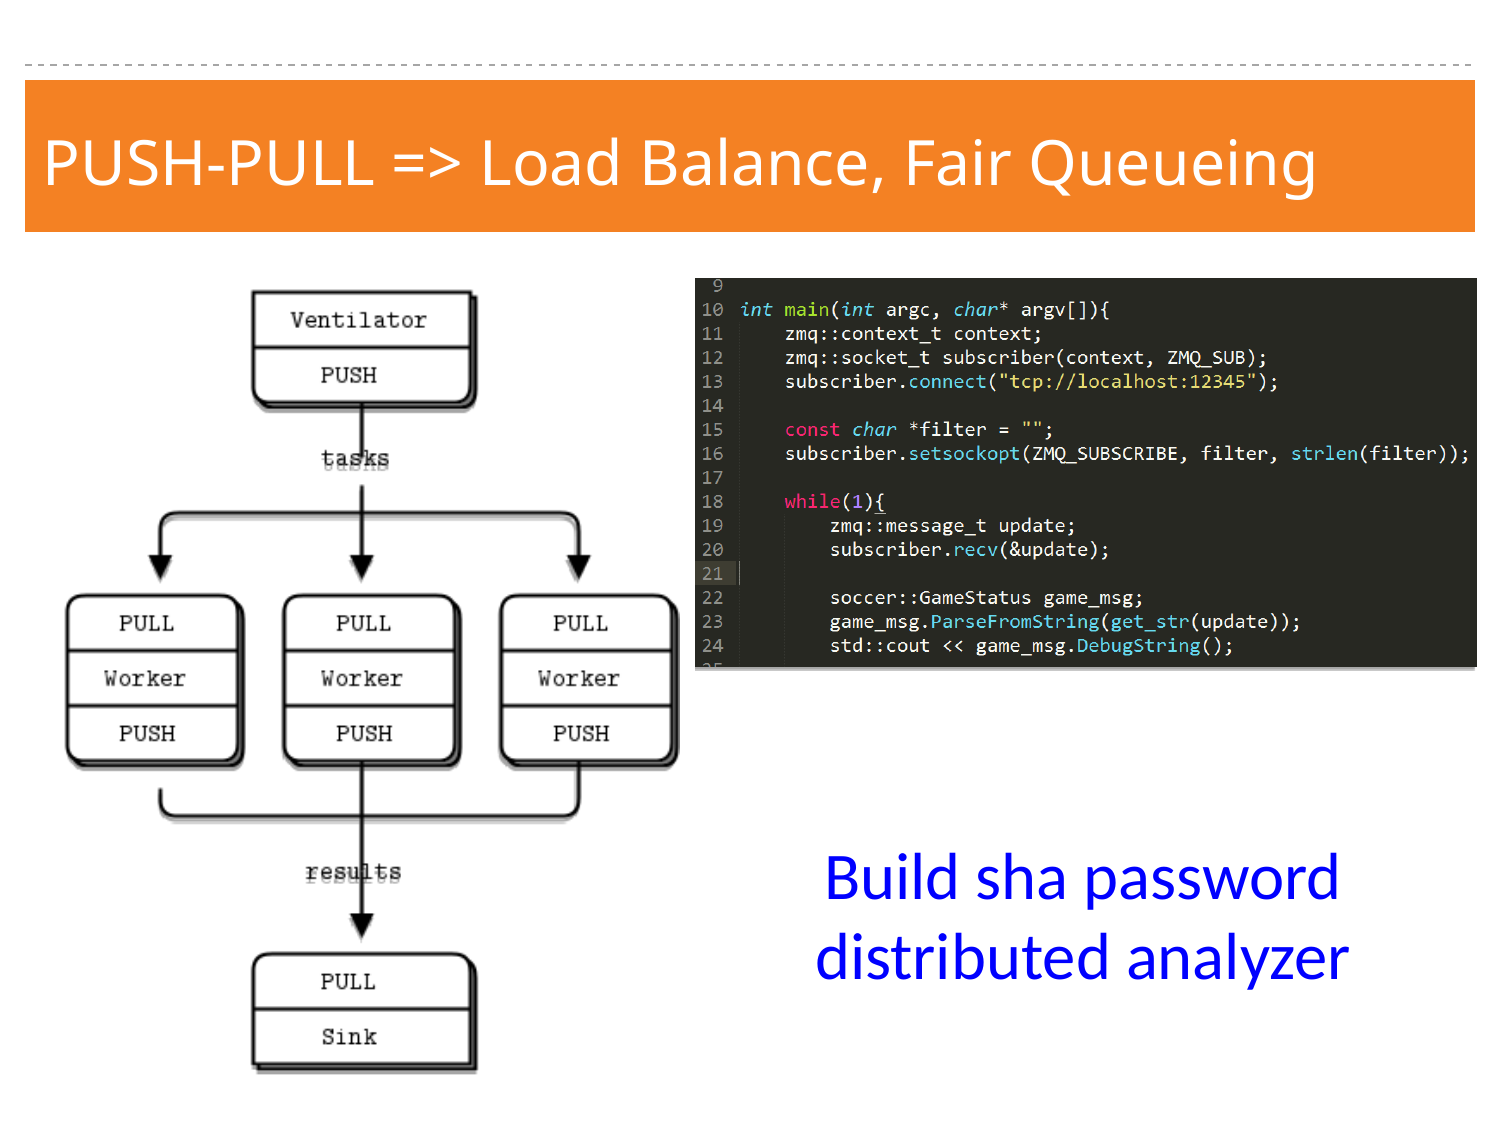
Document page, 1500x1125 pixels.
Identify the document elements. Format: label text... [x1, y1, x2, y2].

text_box [25, 80, 1475, 232]
text_box Build sha password distributed analyzer [713, 826, 1454, 1001]
text_box PUSH-PULL => Load Balance, Fair Queueing [27, 108, 1473, 231]
picture [695, 278, 1477, 667]
picture [60, 278, 680, 1105]
